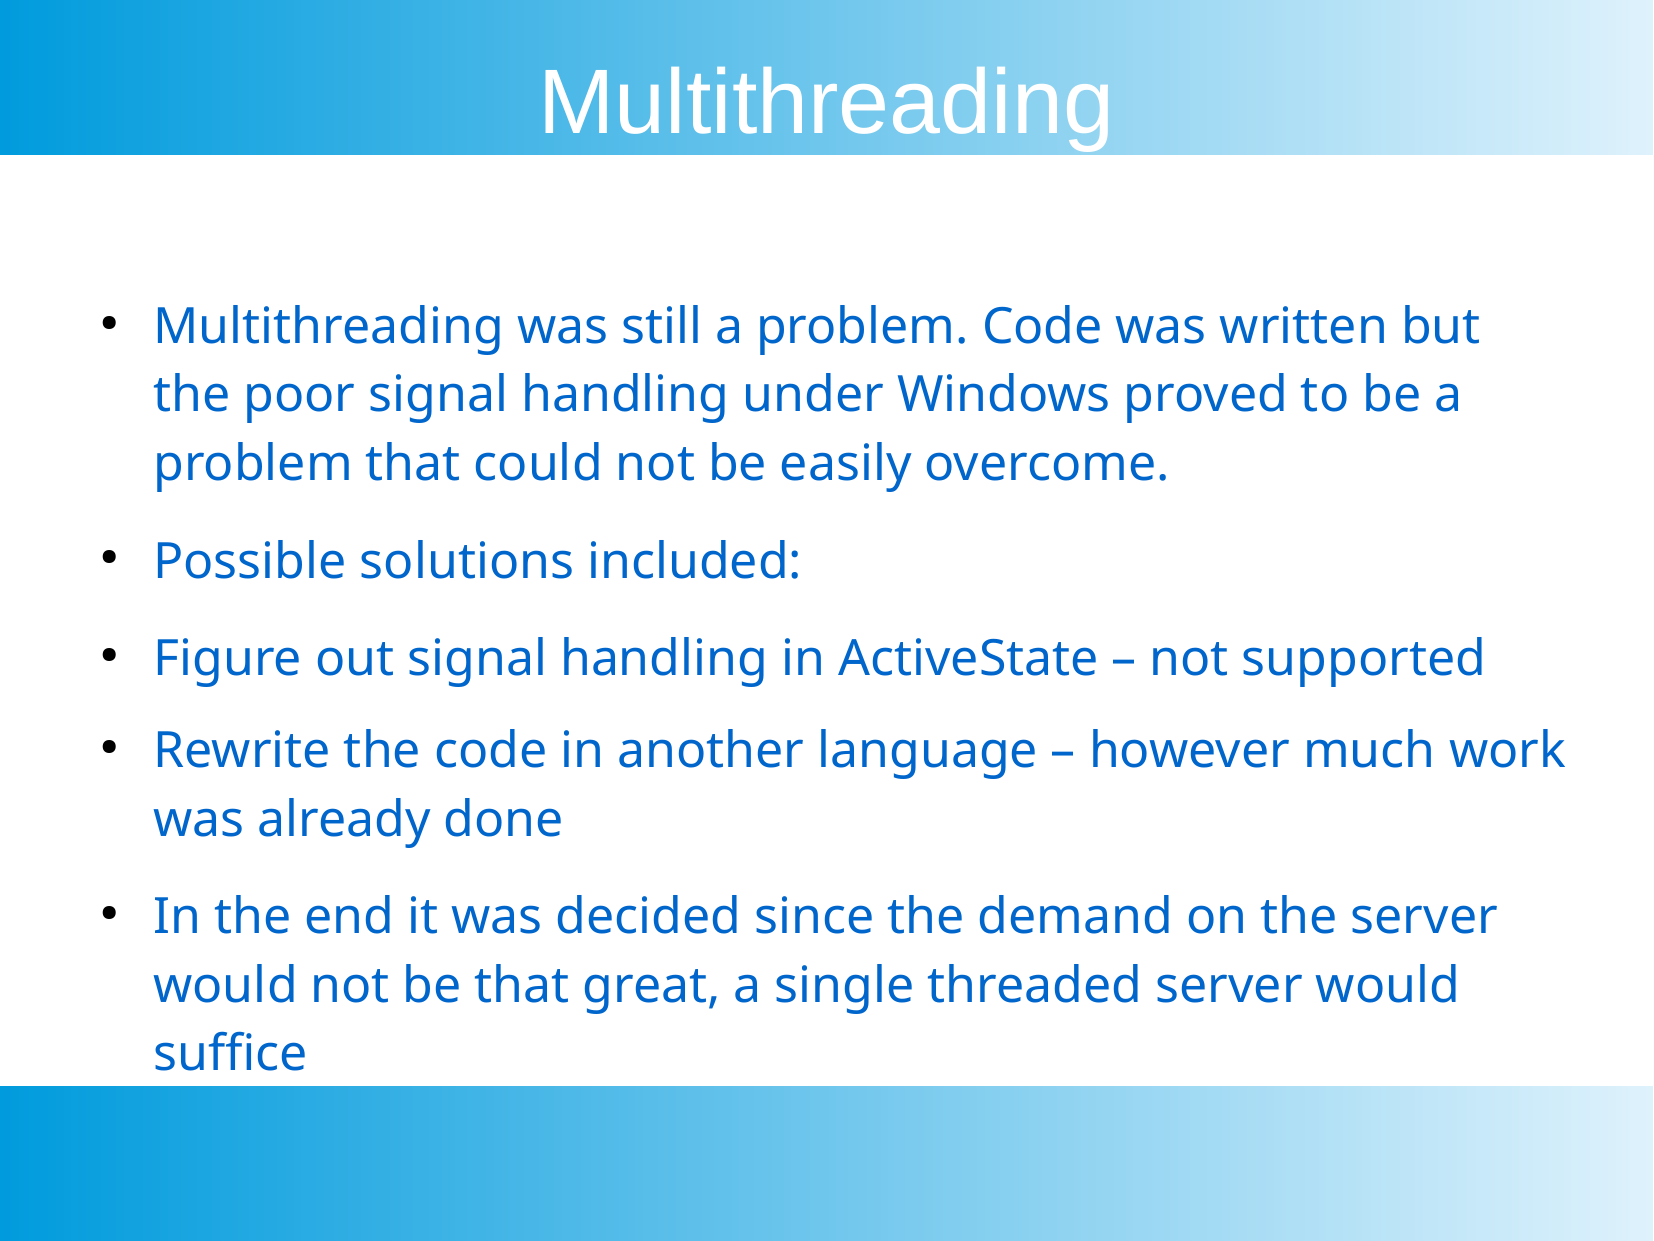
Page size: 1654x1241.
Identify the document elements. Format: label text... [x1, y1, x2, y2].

list Multithreading was still a problem. Code was written but the poor signal handling under Windows proved to be a problem that could not be easily overcome. Possible solutions included: Figure out signal handling in ActiveState – not supported Rewrite the code in another language – however much work was already done In the end it was decided since the demand on the server would not be that great, a single threaded server would suffice [82, 290, 1571, 1010]
title Multithreading [82, 49, 1571, 155]
